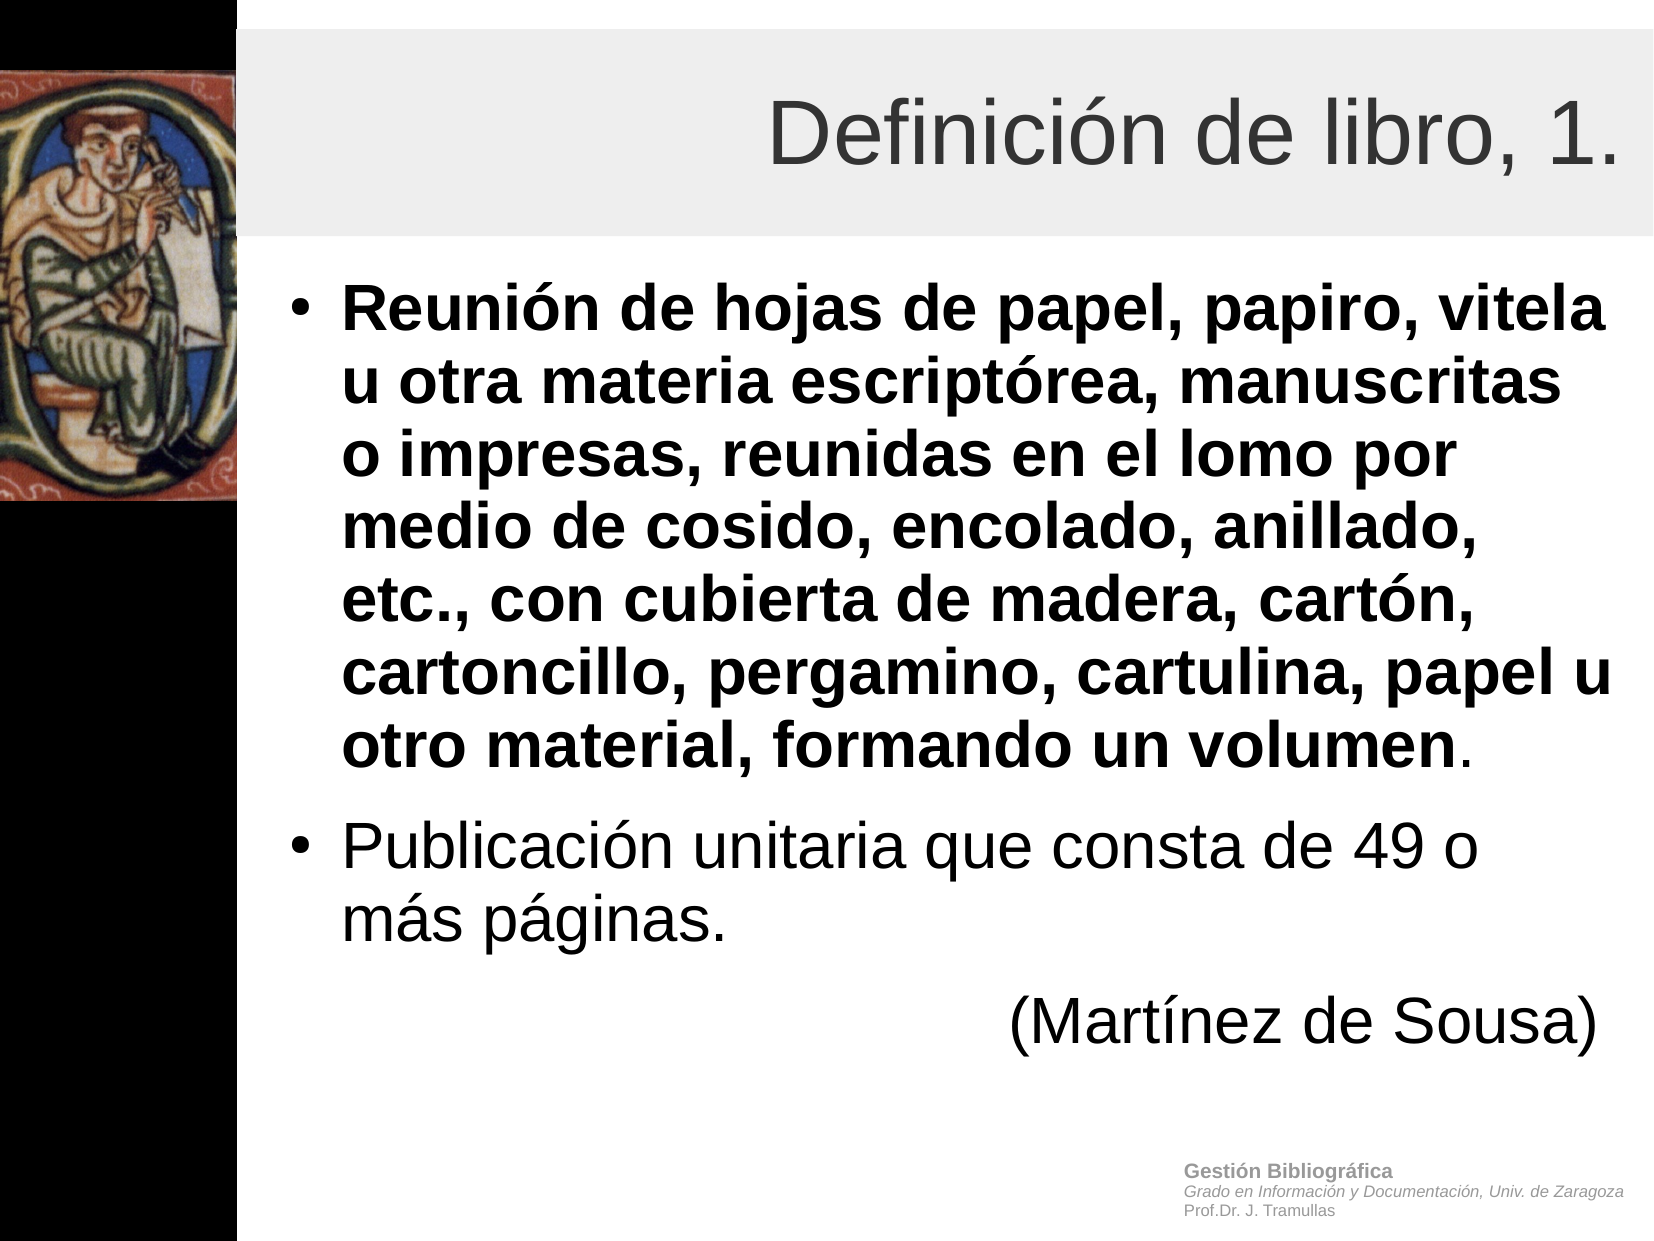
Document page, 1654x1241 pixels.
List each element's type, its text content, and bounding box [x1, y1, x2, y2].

picture [0, 70, 237, 501]
list Reunión de hojas de papel, papiro, vitela u otra materia escriptórea, manuscritas o impresas, reunidas en el lomo por medio de cosido, encolado, anillado, etc., con cubierta de madera, cartón, cartoncillo, pergamino, cartulina, papel u otro material, formando un volumen. Publicación unitaria que consta de 49 o más páginas. (Martínez de Sousa) [271, 271, 1619, 1134]
title Definición de libro, 1. [236, 29, 1654, 237]
